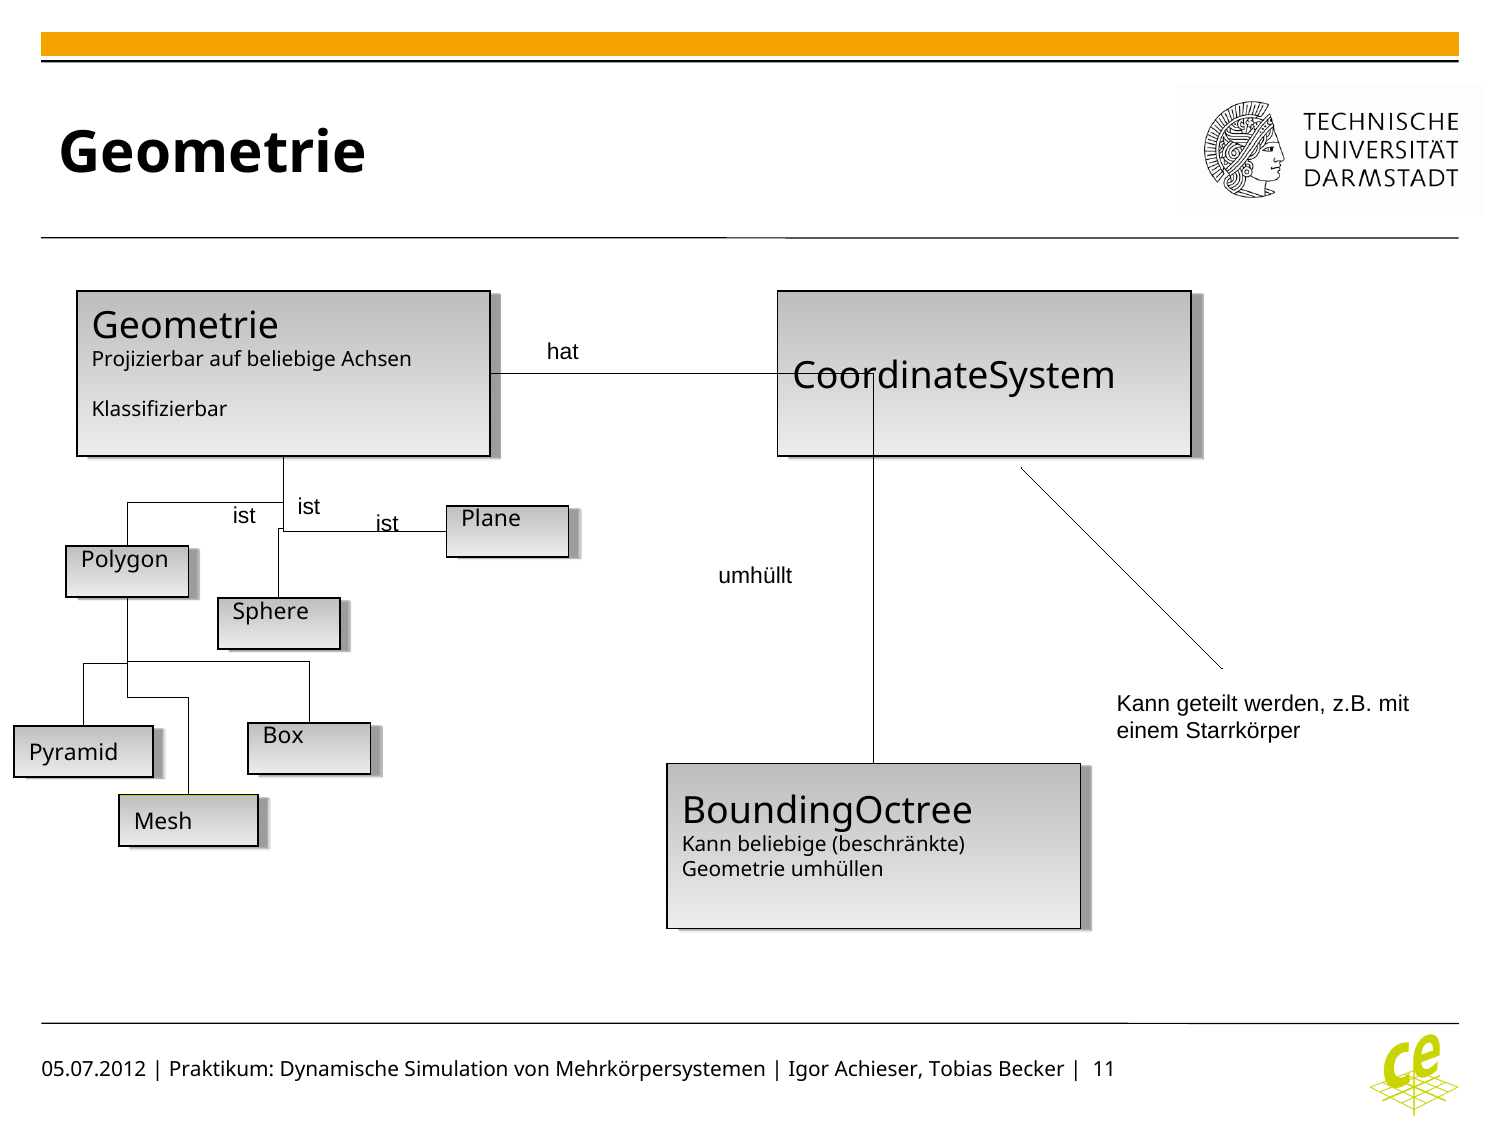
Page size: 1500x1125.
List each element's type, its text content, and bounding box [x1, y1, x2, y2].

text_box Kann geteilt werden, z.B. mit einem Starrkörper [1101, 680, 1425, 752]
text_box Polygon [66, 546, 189, 598]
text_box Pyramid [13, 725, 154, 777]
text_box ist [284, 484, 336, 528]
text_box CoordinateSystem [777, 374, 873, 457]
text_box hat [532, 328, 594, 372]
text_box Plane [446, 505, 569, 557]
text_box Mesh [118, 794, 259, 847]
text_box umhüllt [703, 553, 808, 597]
text_box CoordinateSystem [777, 290, 1192, 457]
text_box Geometrie [58, 80, 1188, 218]
text_box Sphere [217, 598, 341, 650]
text_box BoundingOctree Kann beliebige (beschränkte) Geometrie umhüllen [667, 763, 1081, 929]
picture [1188, 84, 1484, 215]
text_box 05.07.2012 | Praktikum: Dynamische Simulation von Mehrkörpersystemen | Igor Achieser, Tobias Becker | <Nummer> [41, 1055, 1223, 1095]
text_box Box [247, 722, 371, 775]
text_box ist [361, 501, 414, 544]
text_box ist [218, 492, 271, 536]
text_box Geometrie Projizierbar auf beliebige Achsen Klassifizierbar [76, 290, 491, 457]
